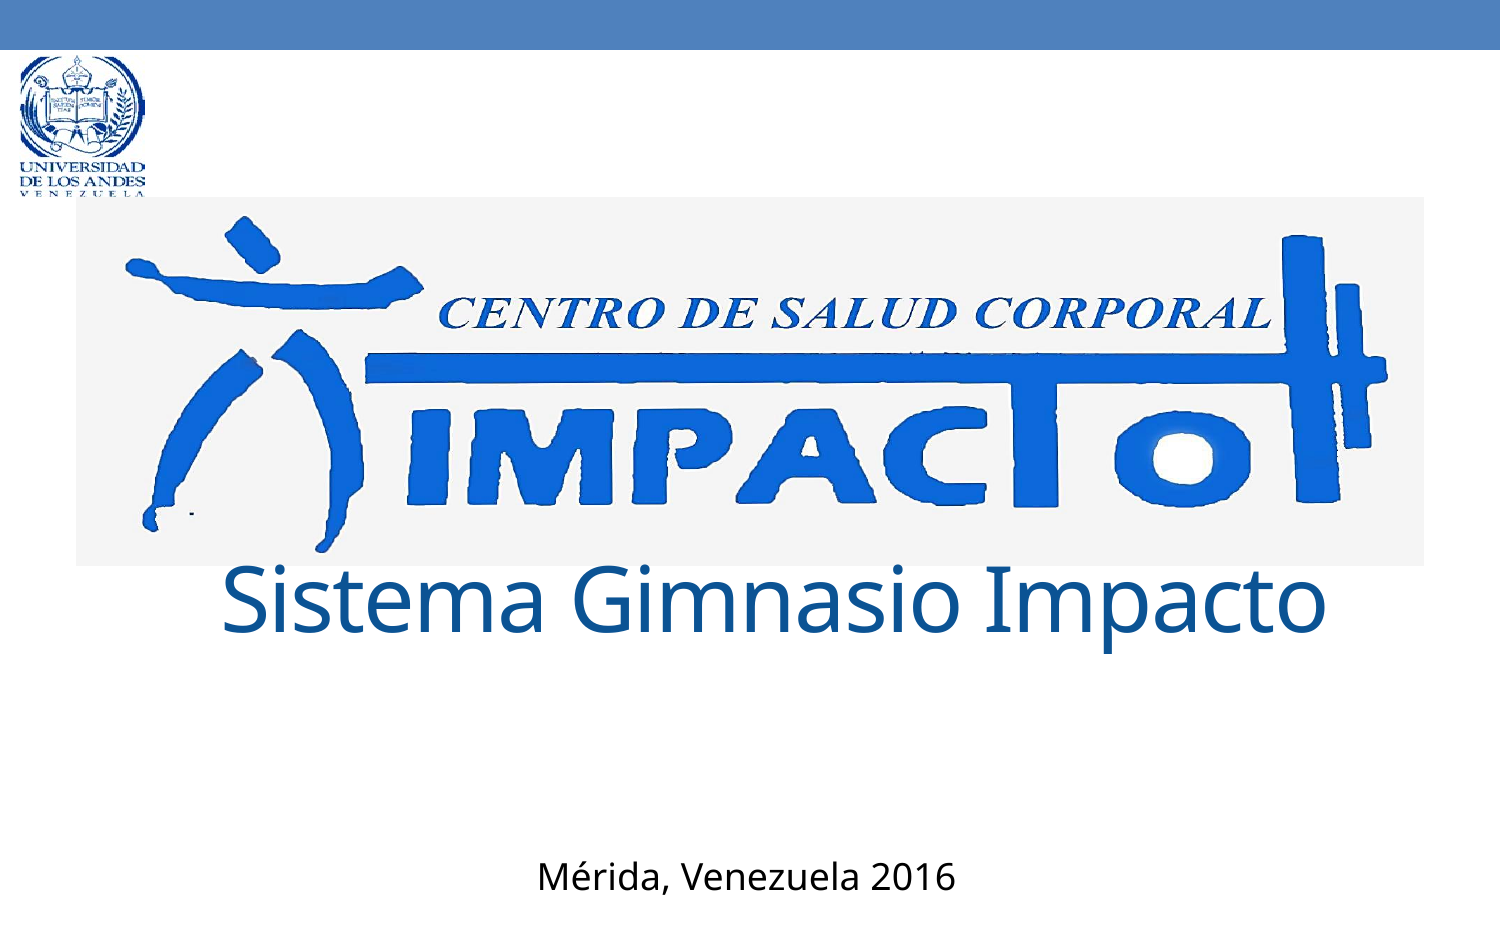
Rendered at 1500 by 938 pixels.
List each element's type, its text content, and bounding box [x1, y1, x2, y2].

text_box Mérida, Venezuela 2016 [521, 845, 1003, 905]
picture [19, 55, 1424, 566]
text_box Sistema Gimnasio Impacto [100, 527, 1451, 664]
